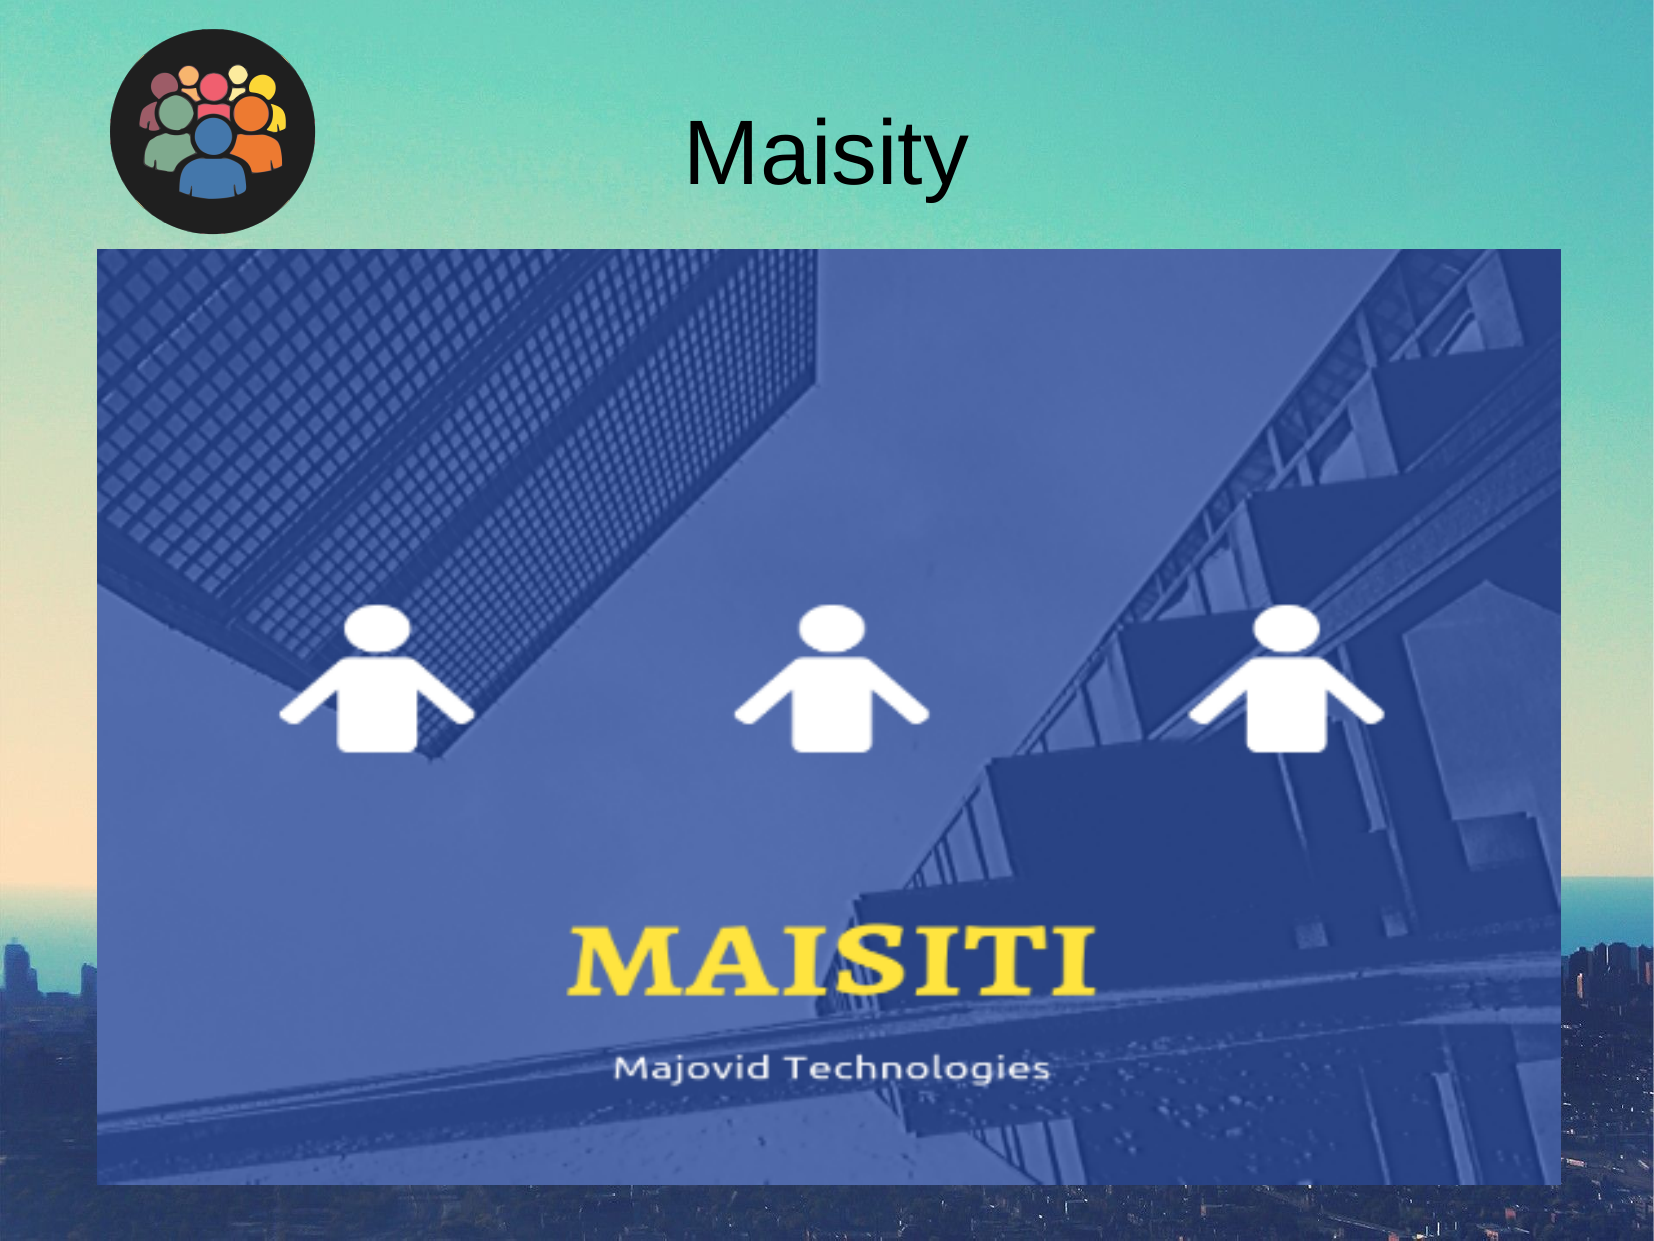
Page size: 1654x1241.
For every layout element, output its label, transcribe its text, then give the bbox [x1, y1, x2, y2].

picture [0, 0, 1654, 1241]
title Maisity [82, 49, 1571, 257]
